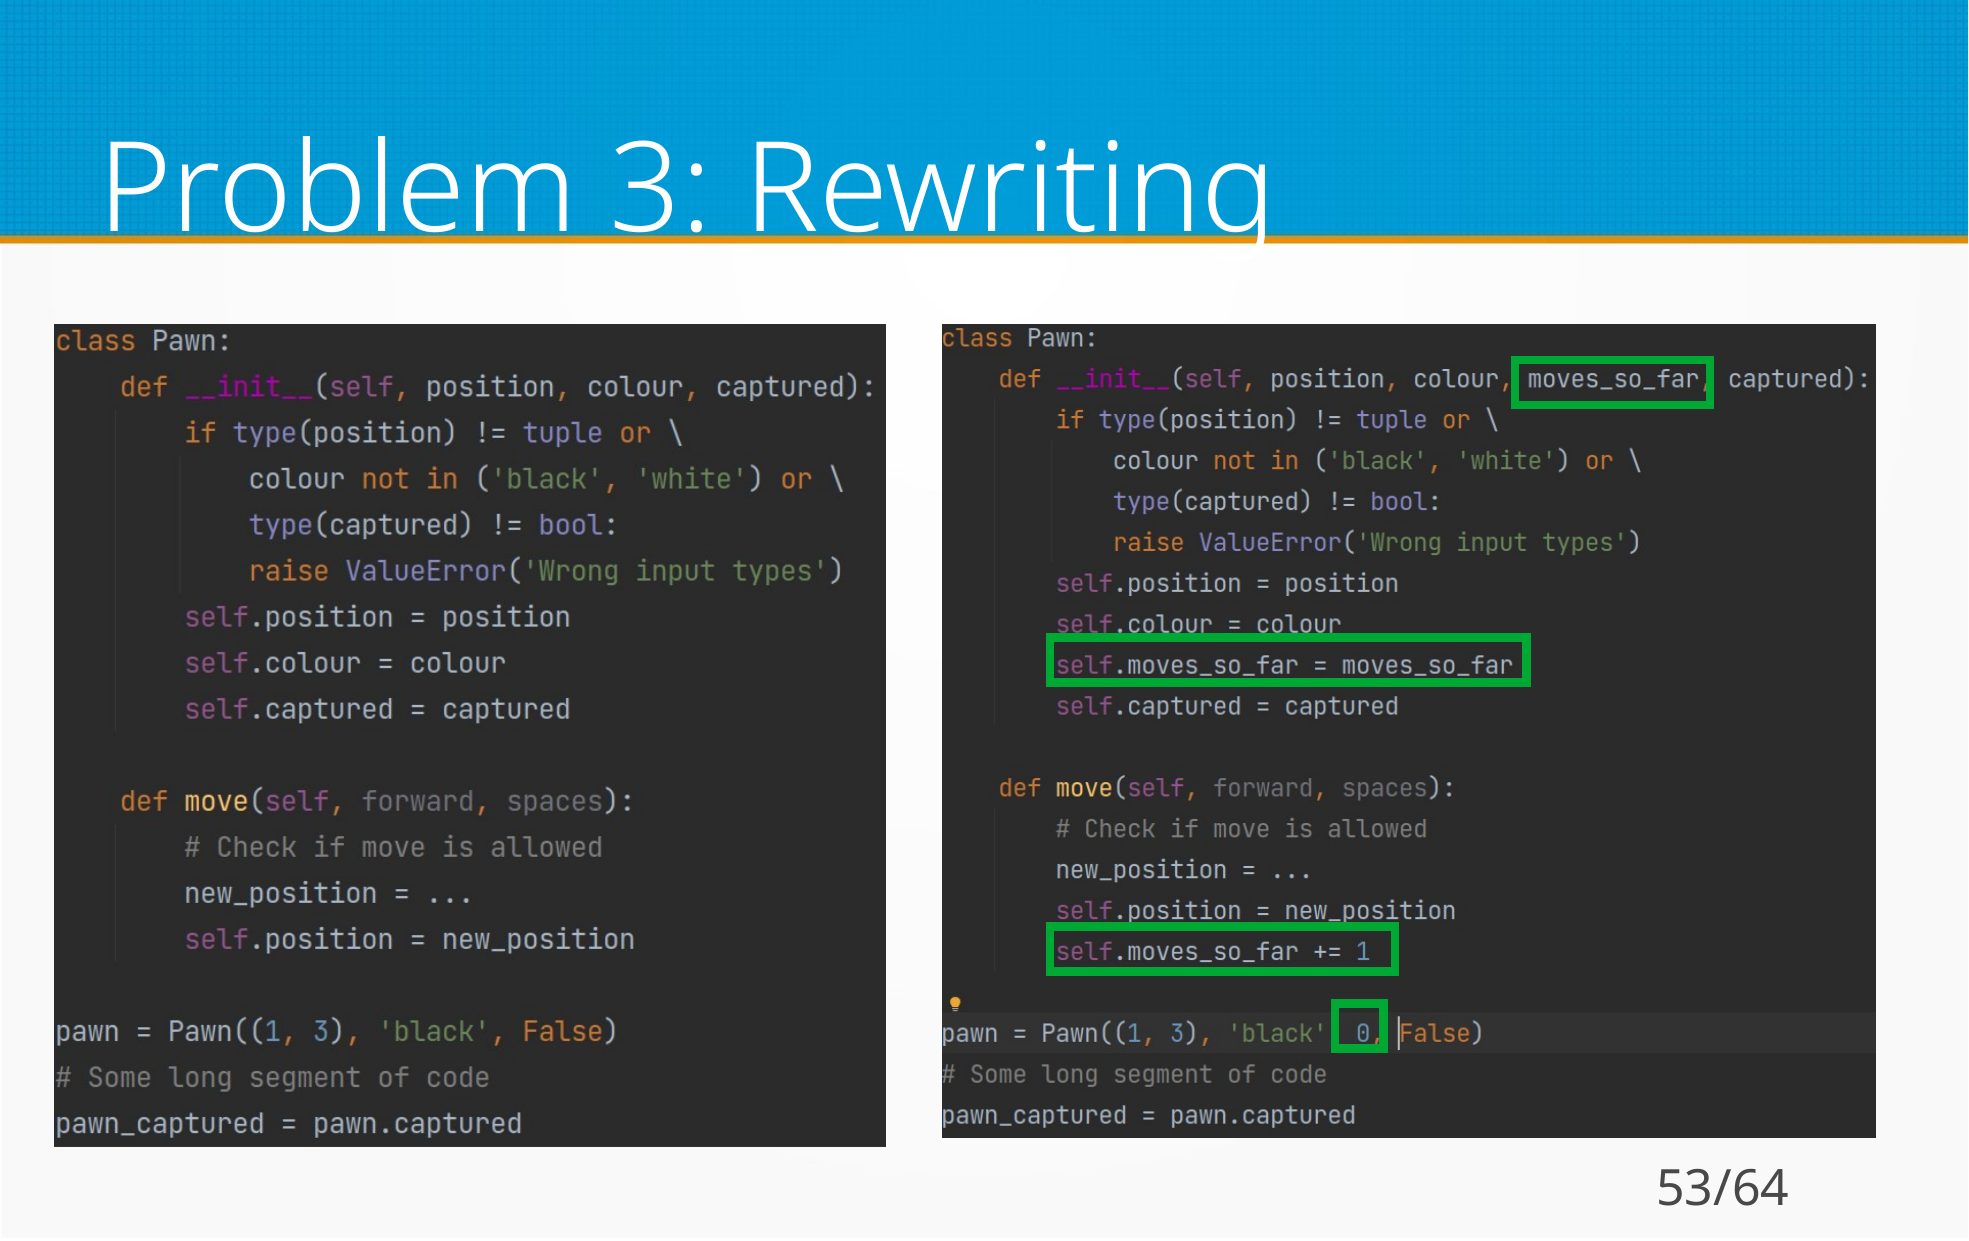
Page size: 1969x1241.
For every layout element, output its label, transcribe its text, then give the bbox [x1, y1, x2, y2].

picture [0, 233, 1969, 1241]
title Problem 3: Rewriting [98, 49, 1870, 257]
